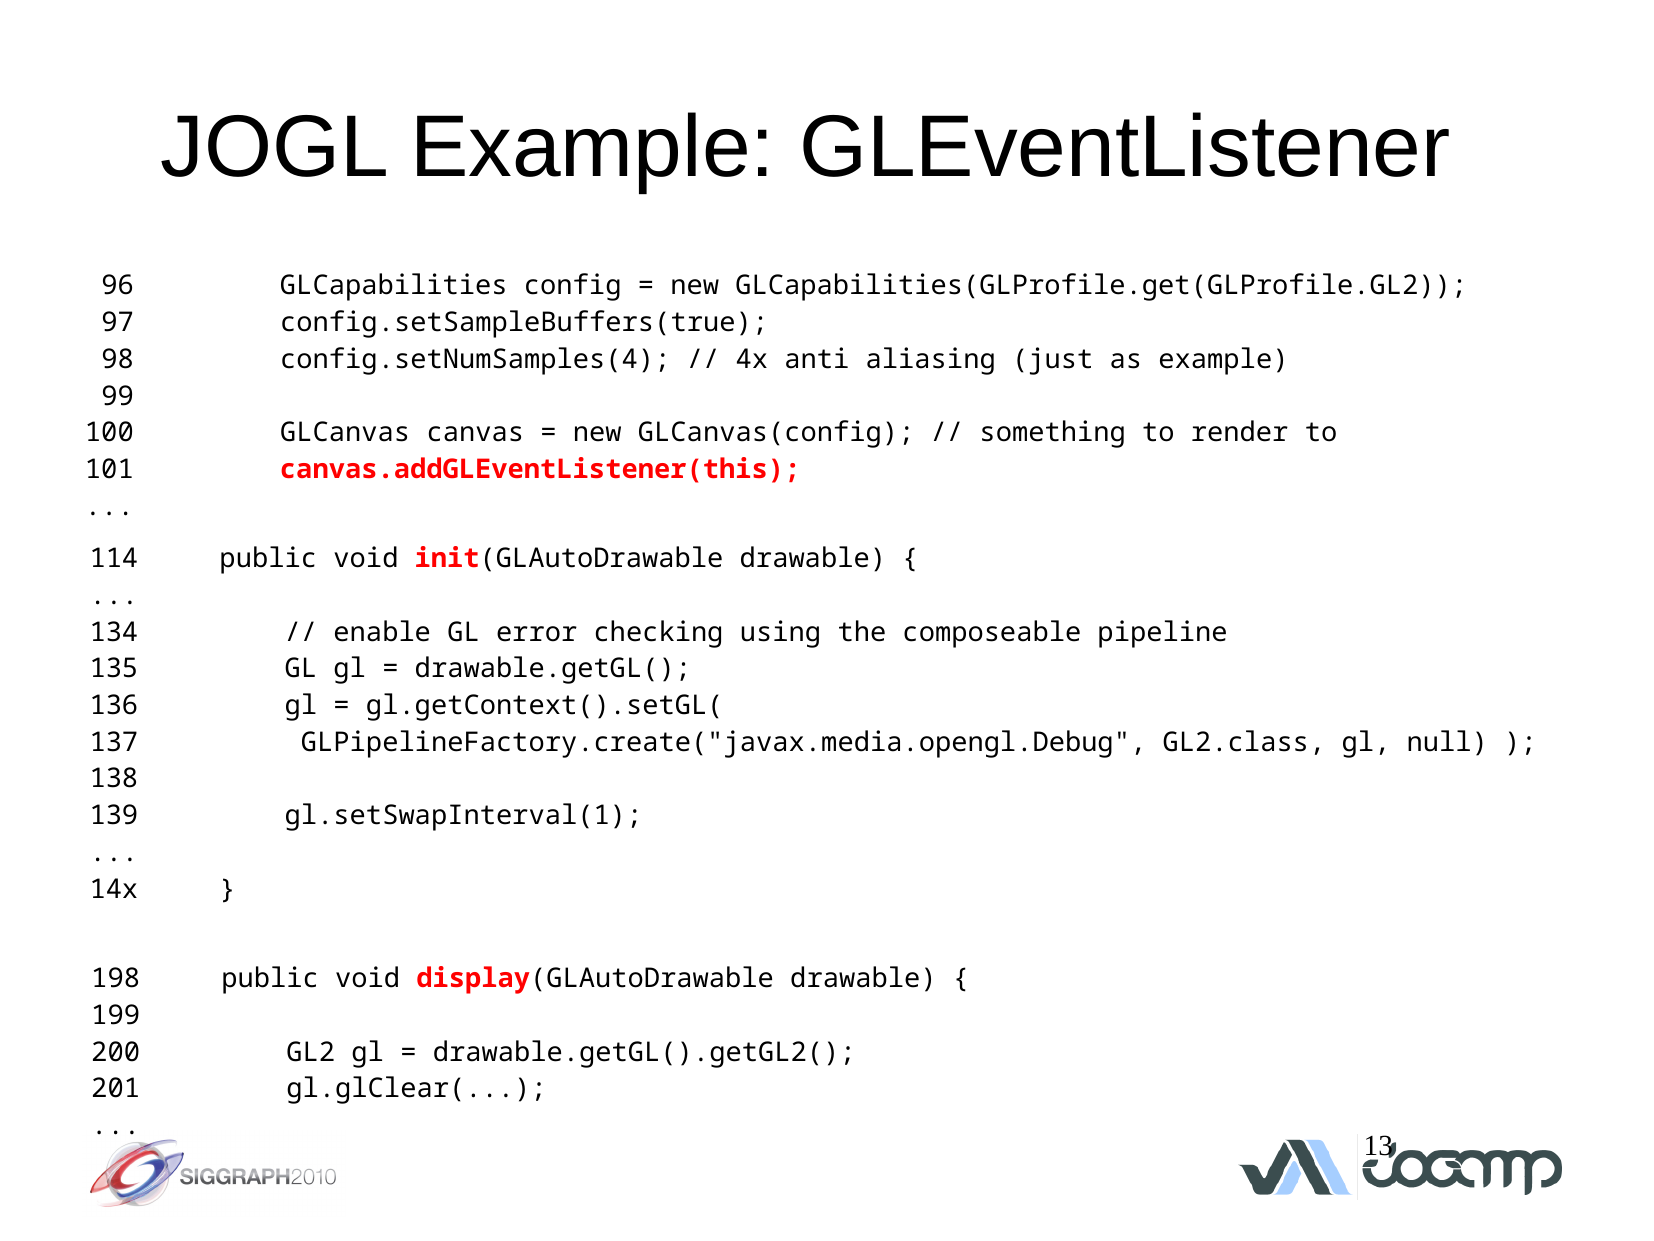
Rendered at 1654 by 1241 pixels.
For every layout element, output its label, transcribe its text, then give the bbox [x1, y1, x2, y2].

picture [1237, 1134, 1562, 1200]
picture [82, 1154, 346, 1217]
text_box 198 public void display(GLAutoDrawable drawable) { 199 200 GL2 gl = drawable.getGL().getGL2(); 201 gl.glClear(...); ... [76, 951, 1238, 1154]
text_box 96 GLCapabilities config = new GLCapabilities(GLProfile.get(GLProfile.GL2)); 97 config.setSampleBuffers(true); 98 config.setNumSamples(4); // 4x anti aliasing (just as example) 99 100 GLCanvas canvas = new GLCanvas(config); // something to render to 101 canvas.addGLEventListener(this); ... [70, 258, 1538, 517]
title JOGL Example: GLEventListener [112, 66, 1501, 226]
text_box 114 public void init(GLAutoDrawable drawable) { ... 134 // enable GL error checking using the composeable pipeline 135 GL gl = drawable.getGL(); 136 gl = gl.getContext().setGL( 137 GLPipelineFactory.create("javax.media.opengl.Debug", GL2.class, gl, null) ); 138 139 gl.setSwapInterval(1); ... 14x } [74, 531, 1613, 904]
